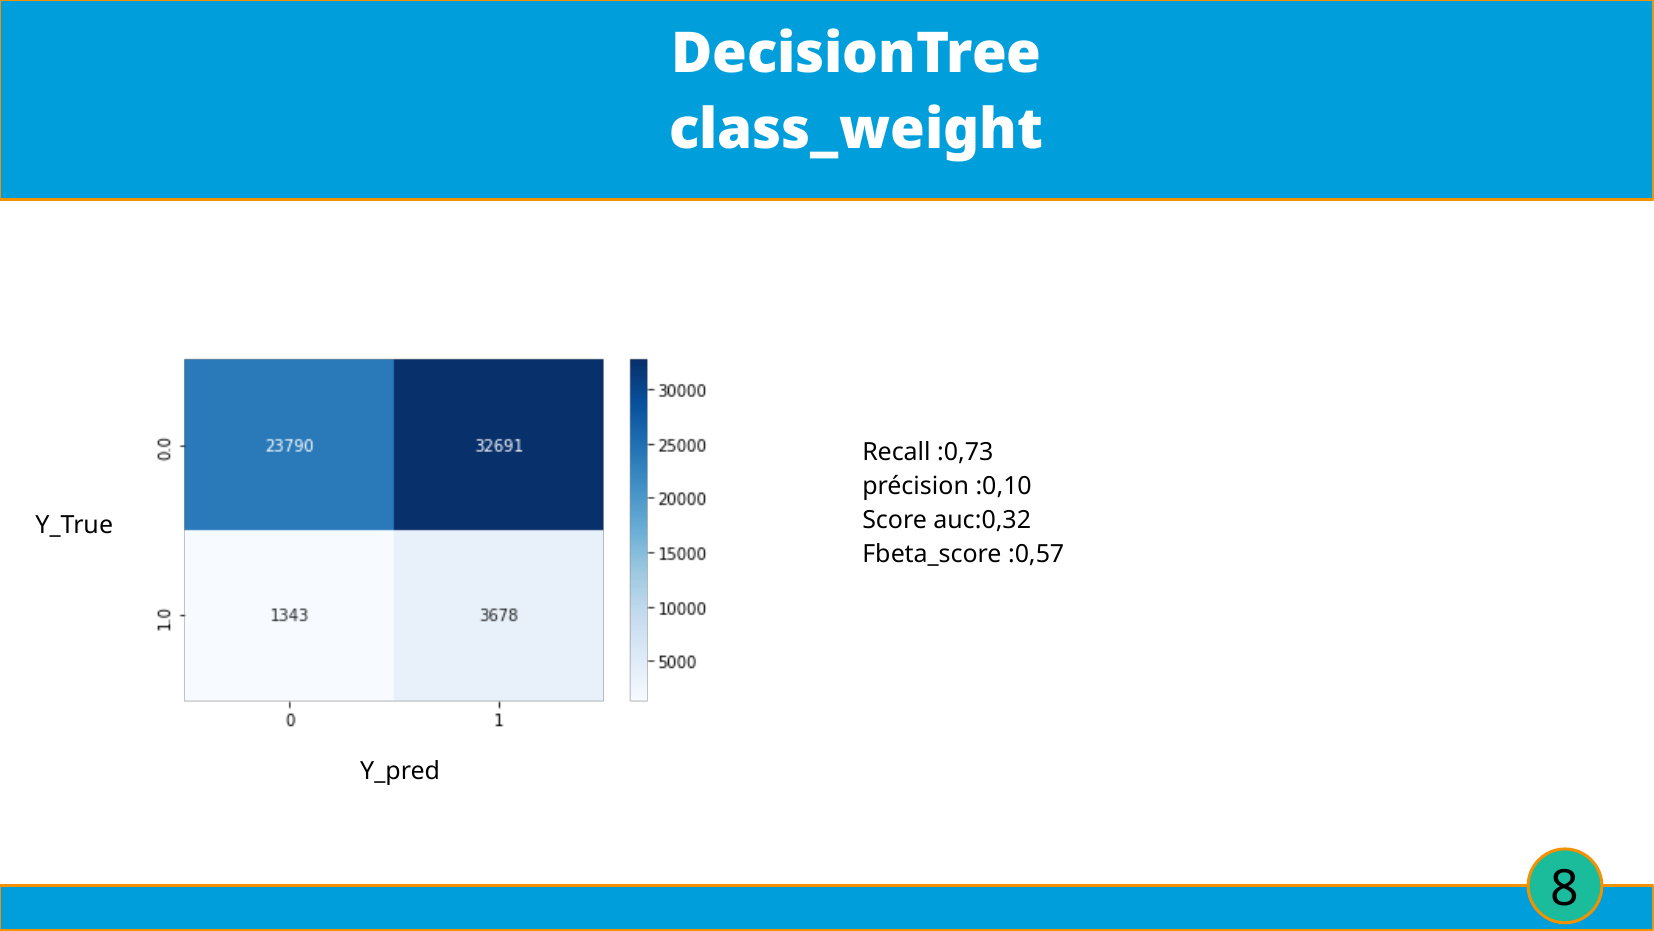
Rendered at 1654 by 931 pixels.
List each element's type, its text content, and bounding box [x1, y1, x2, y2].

title DecisionTree class_weight [88, 29, 1625, 148]
text_box Recall :0,73 précision :0,10 Score auc:0,32 Fbeta_score :0,57 [856, 433, 1241, 571]
text_box Y_True [29, 486, 148, 562]
text_box Y_pred [354, 747, 502, 792]
picture [147, 350, 718, 739]
